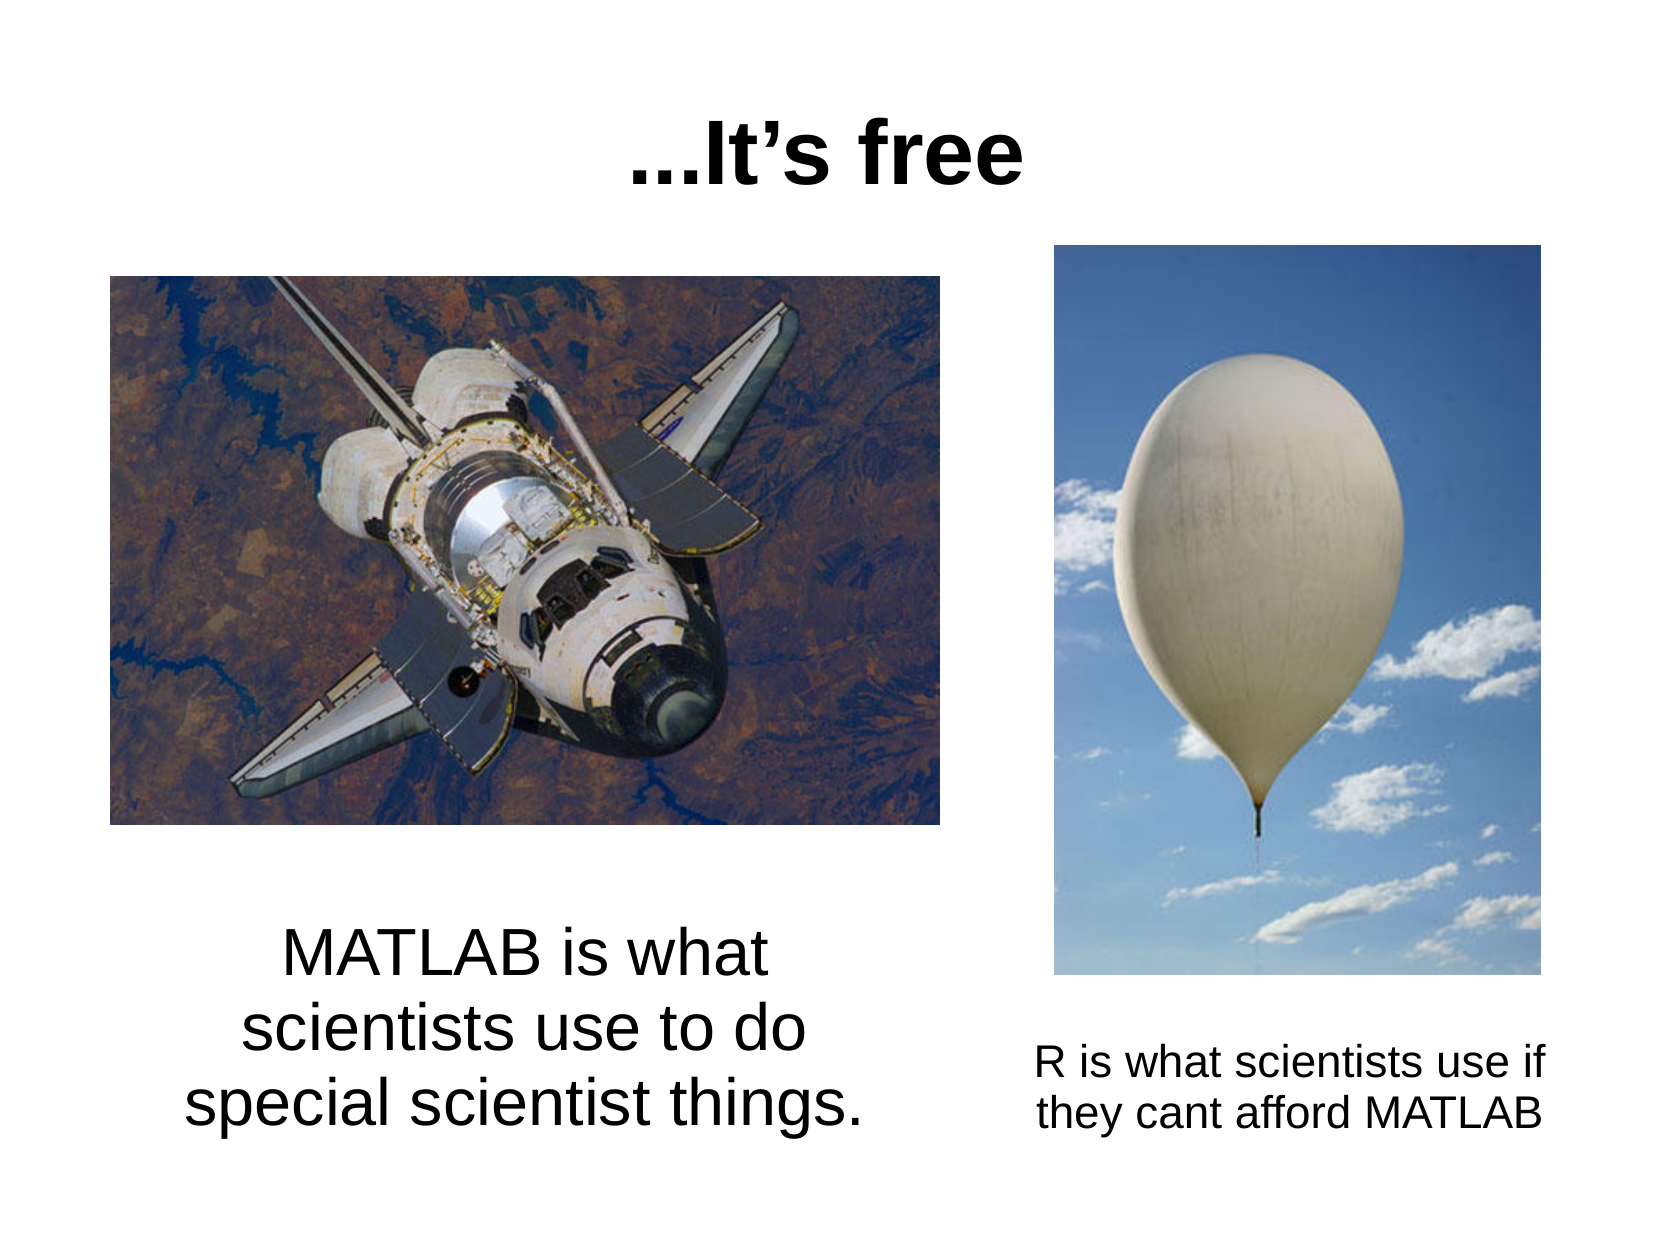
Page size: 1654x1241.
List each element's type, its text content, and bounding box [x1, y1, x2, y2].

picture [1054, 245, 1541, 976]
title ...It’s free [82, 49, 1571, 257]
picture [110, 276, 940, 826]
subtitle MATLAB is what scientists use to do special scientist things. [135, 870, 916, 1185]
text_box R is what scientists use if they cant afford MATLAB [1020, 1005, 1561, 1170]
